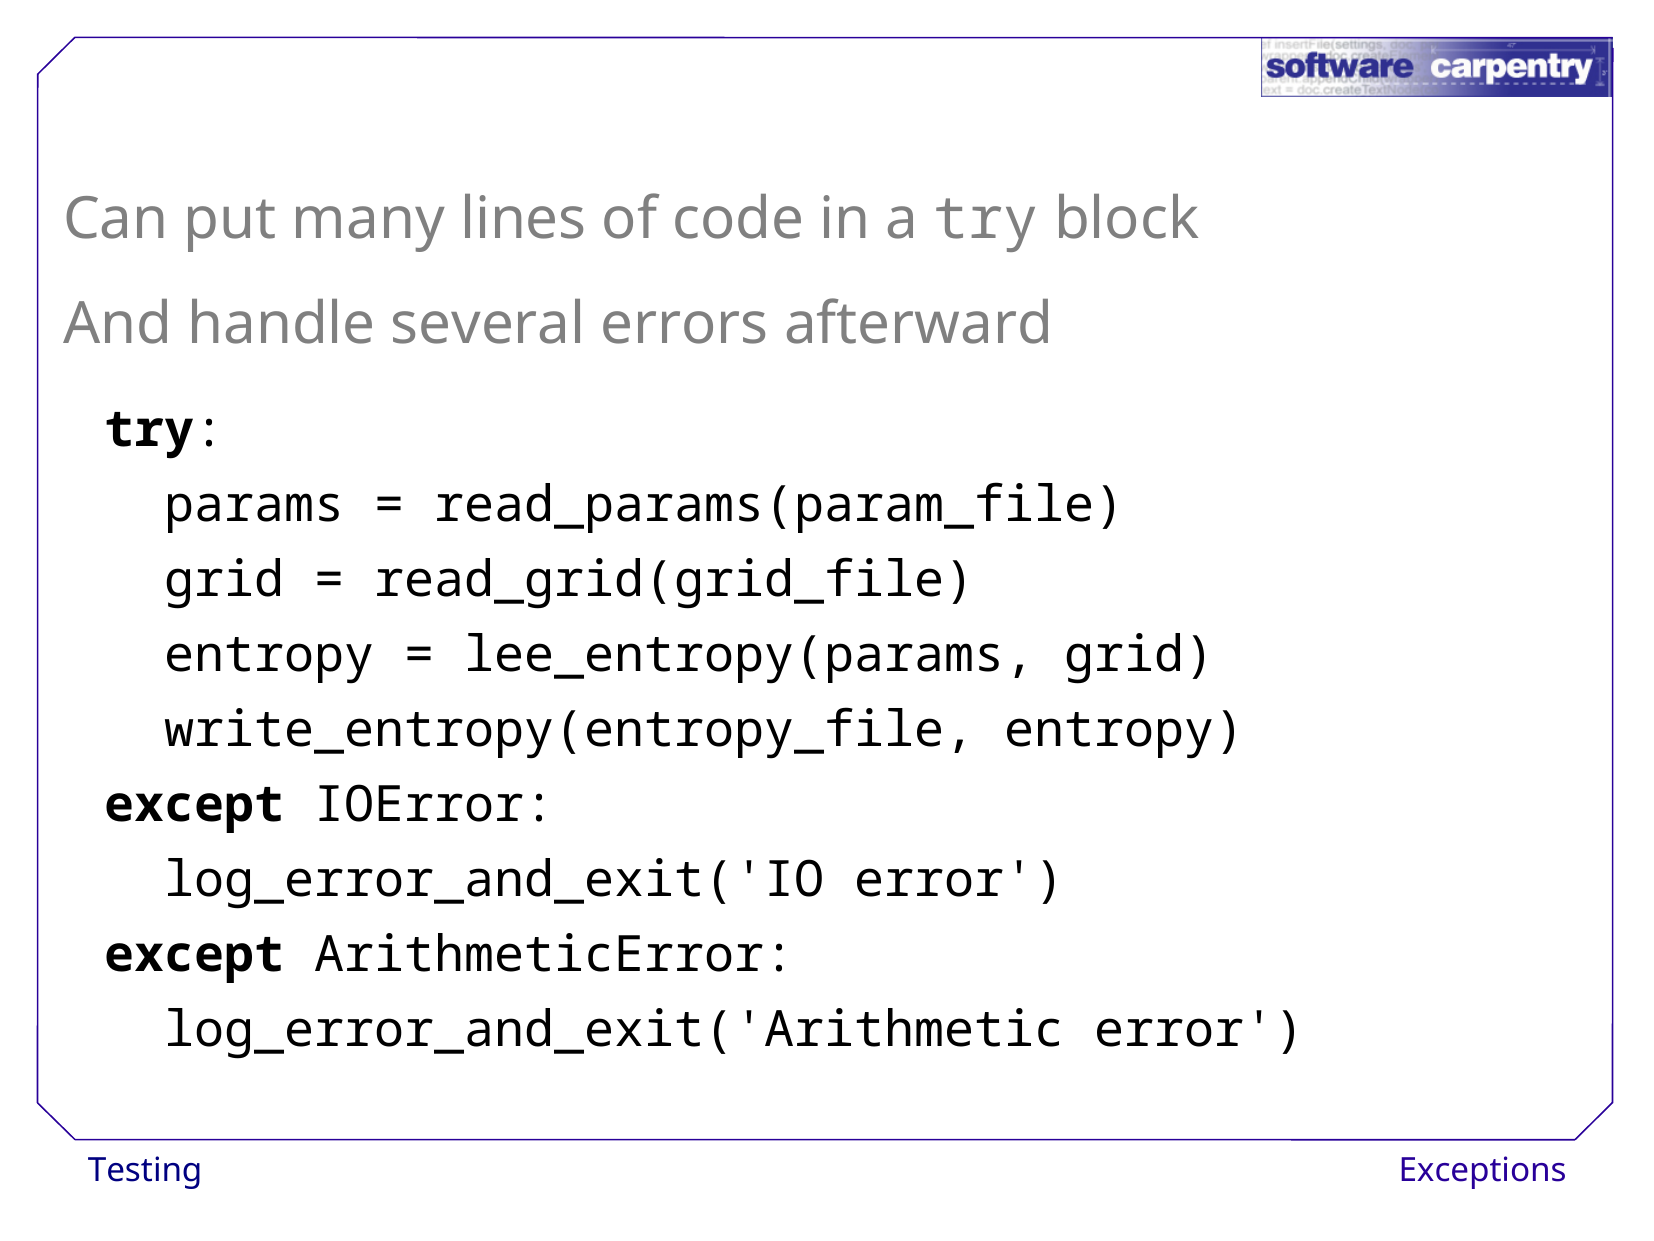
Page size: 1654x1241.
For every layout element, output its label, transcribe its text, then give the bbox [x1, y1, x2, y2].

picture [1261, 39, 1613, 97]
text_box try: params = read_params(param_file) grid = read_grid(grid_file) entropy = lee_entropy(params, grid) write_entropy(entropy_file, entropy) except IOError: log_error_and_exit('IO error') except ArithmeticError: log_error_and_exit('Arithmetic error') [89, 374, 1512, 1093]
text_box Can put many lines of code in a try block And handle several errors afterward [48, 137, 1365, 364]
